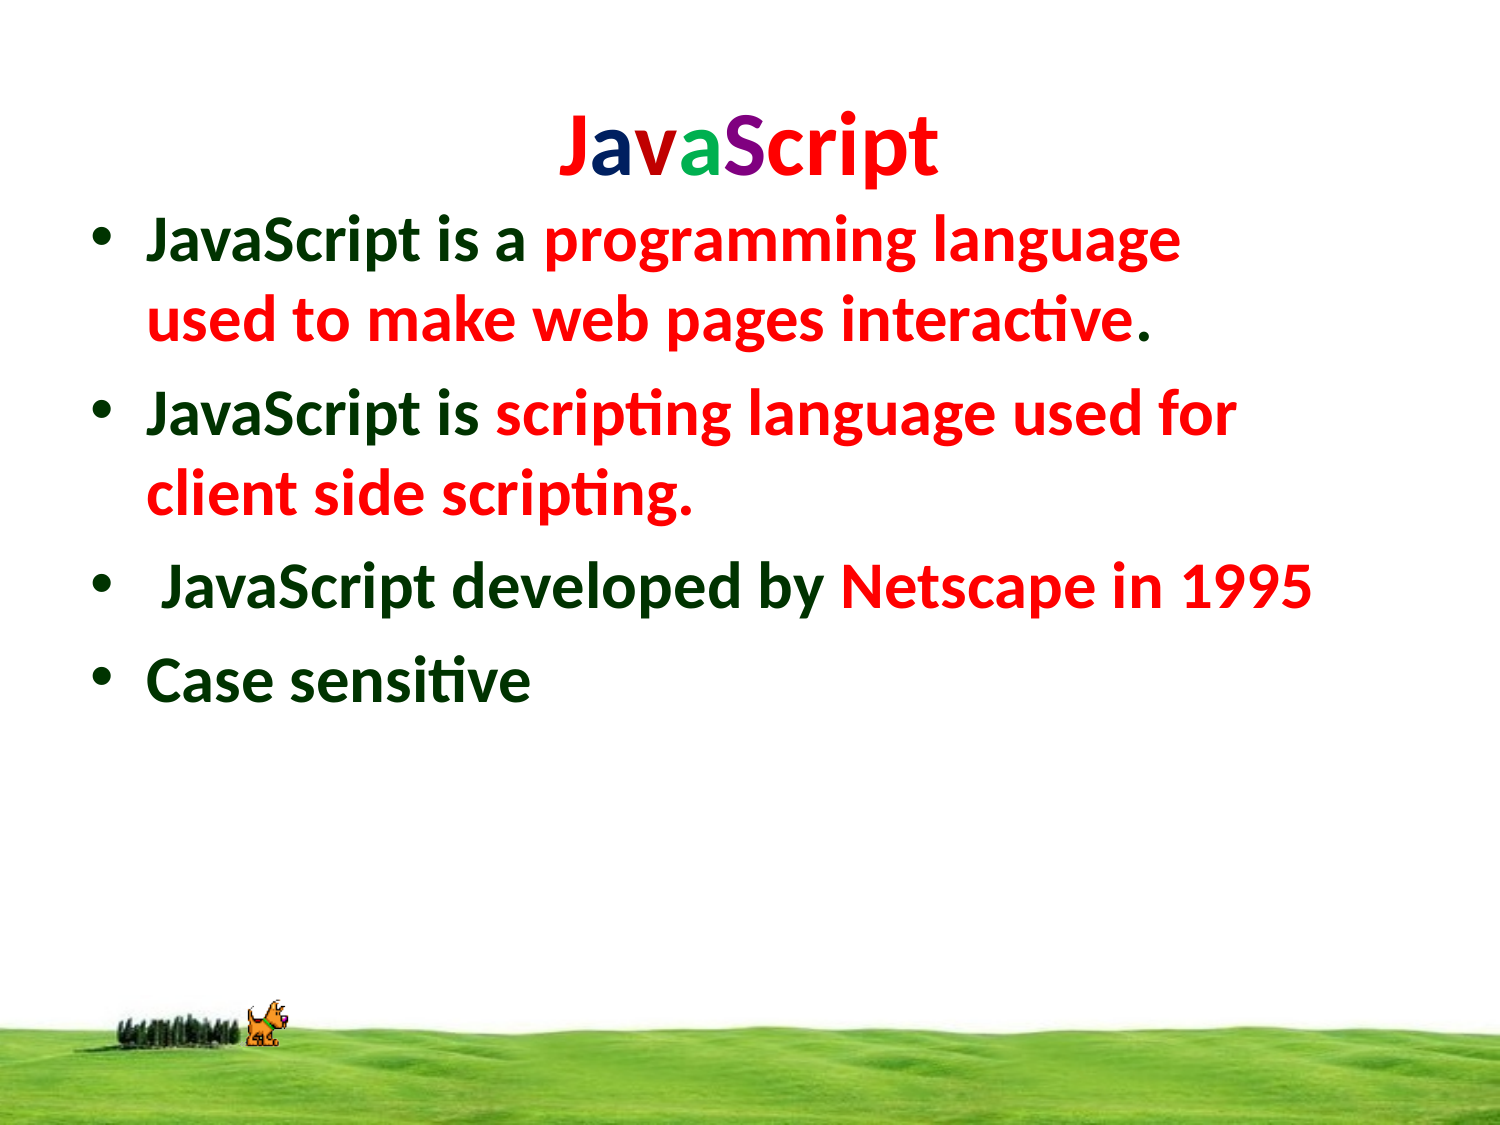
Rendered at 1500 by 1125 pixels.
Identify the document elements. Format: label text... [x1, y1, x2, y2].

picture [0, 995, 1500, 1125]
list JavaScript is a programming language used to make web pages interactive. JavaScript is scripting language used for client side scripting. JavaScript developed by Netscape in 1995 Case sensitive [75, 187, 1338, 975]
title JavaScript [75, 45, 1425, 233]
